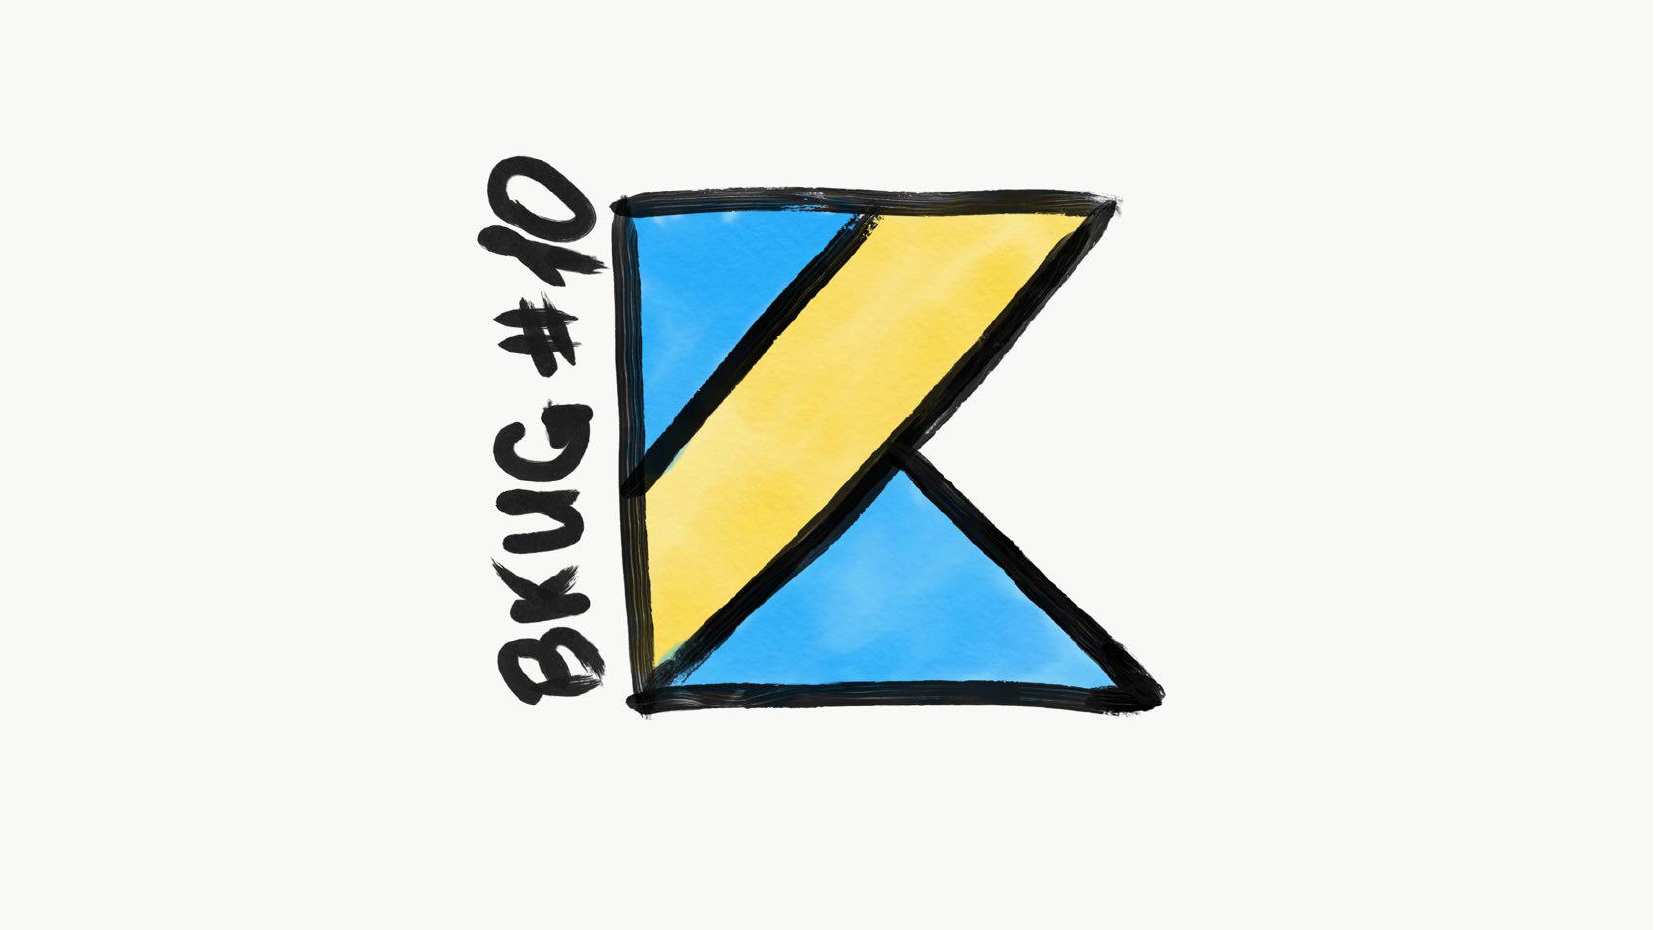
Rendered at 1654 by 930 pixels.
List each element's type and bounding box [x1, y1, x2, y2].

picture [240, 0, 1480, 930]
